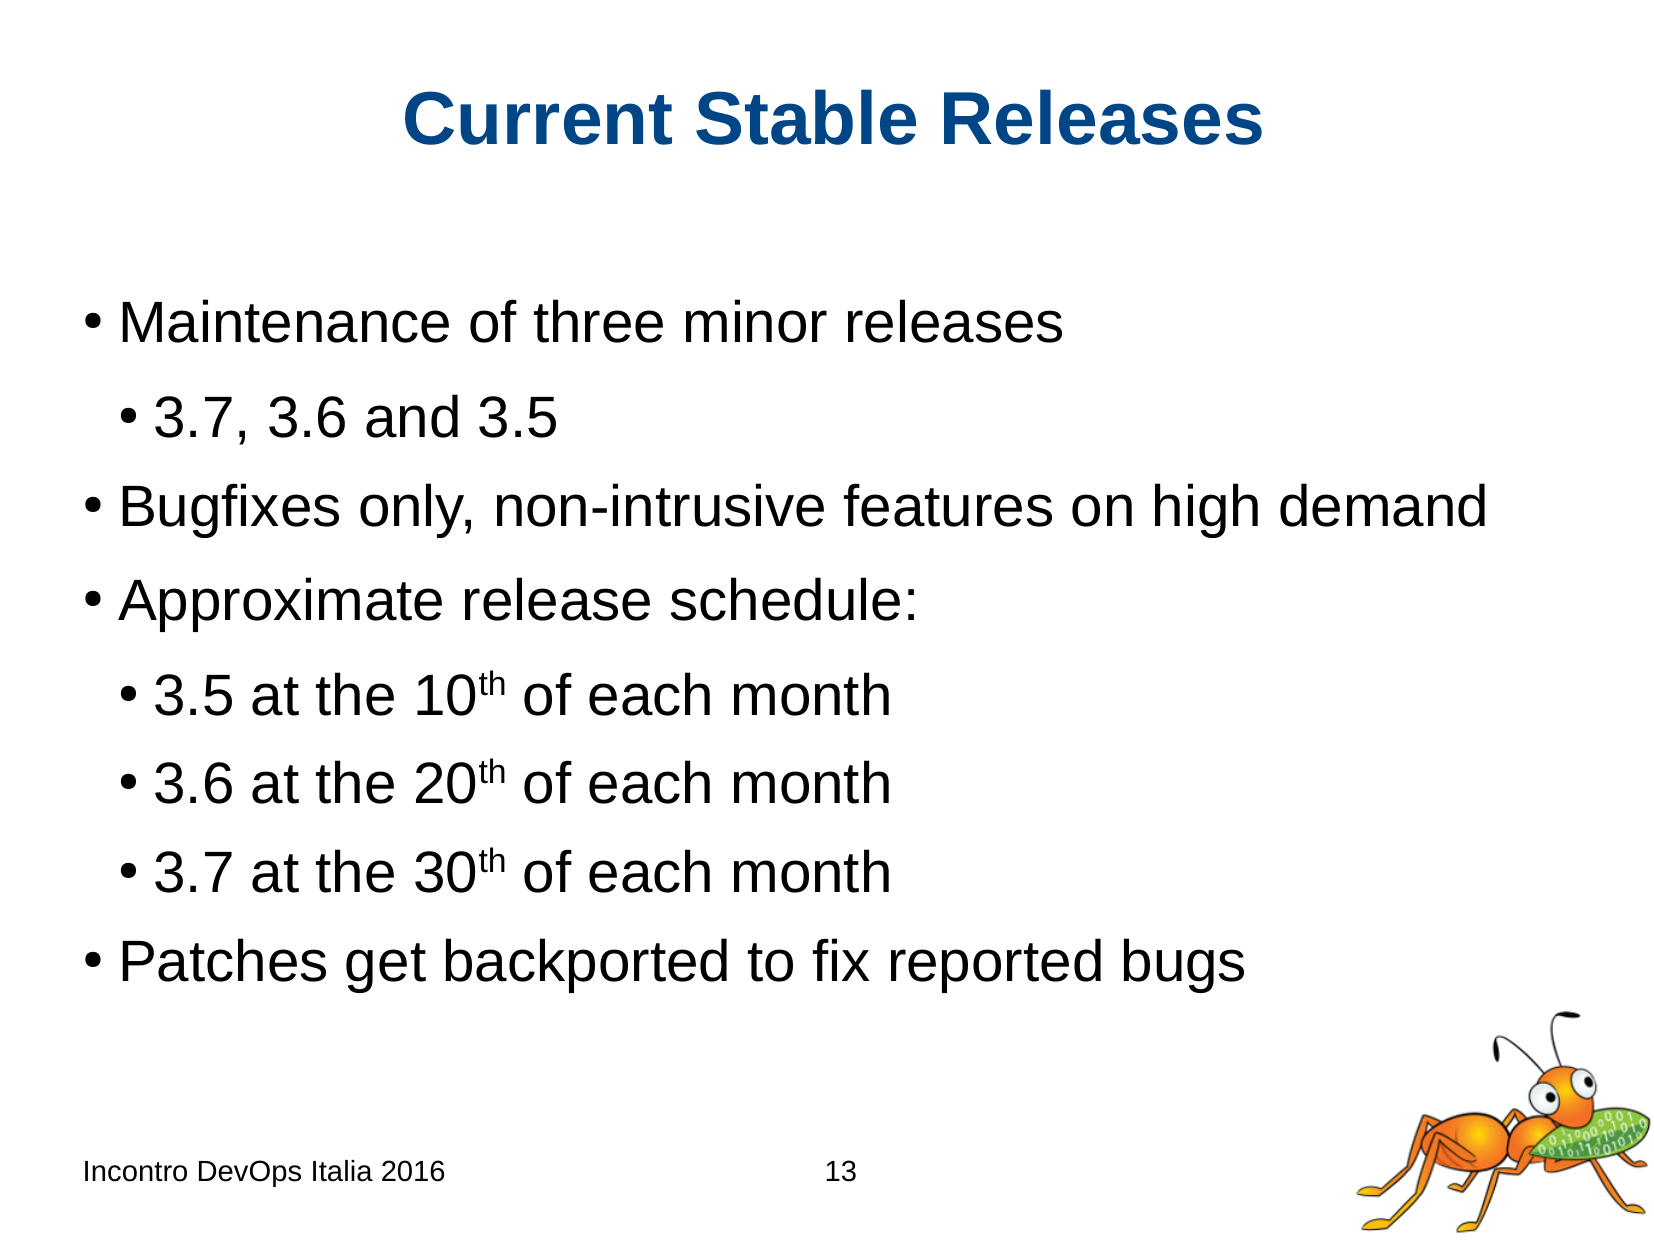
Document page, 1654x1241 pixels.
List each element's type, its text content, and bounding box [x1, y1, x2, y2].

title Current Stable Releases [90, 15, 1579, 223]
list Maintenance of three minor releases 3.7, 3.6 and 3.5 Bugfixes only, non-intrusive features on high demand Approximate release schedule: 3.5 at the 10th of each month 3.6 at the 20th of each month 3.7 at the 30th of each month Patches get backported to fix reported bugs [82, 290, 1571, 1010]
picture [1353, 1009, 1654, 1235]
